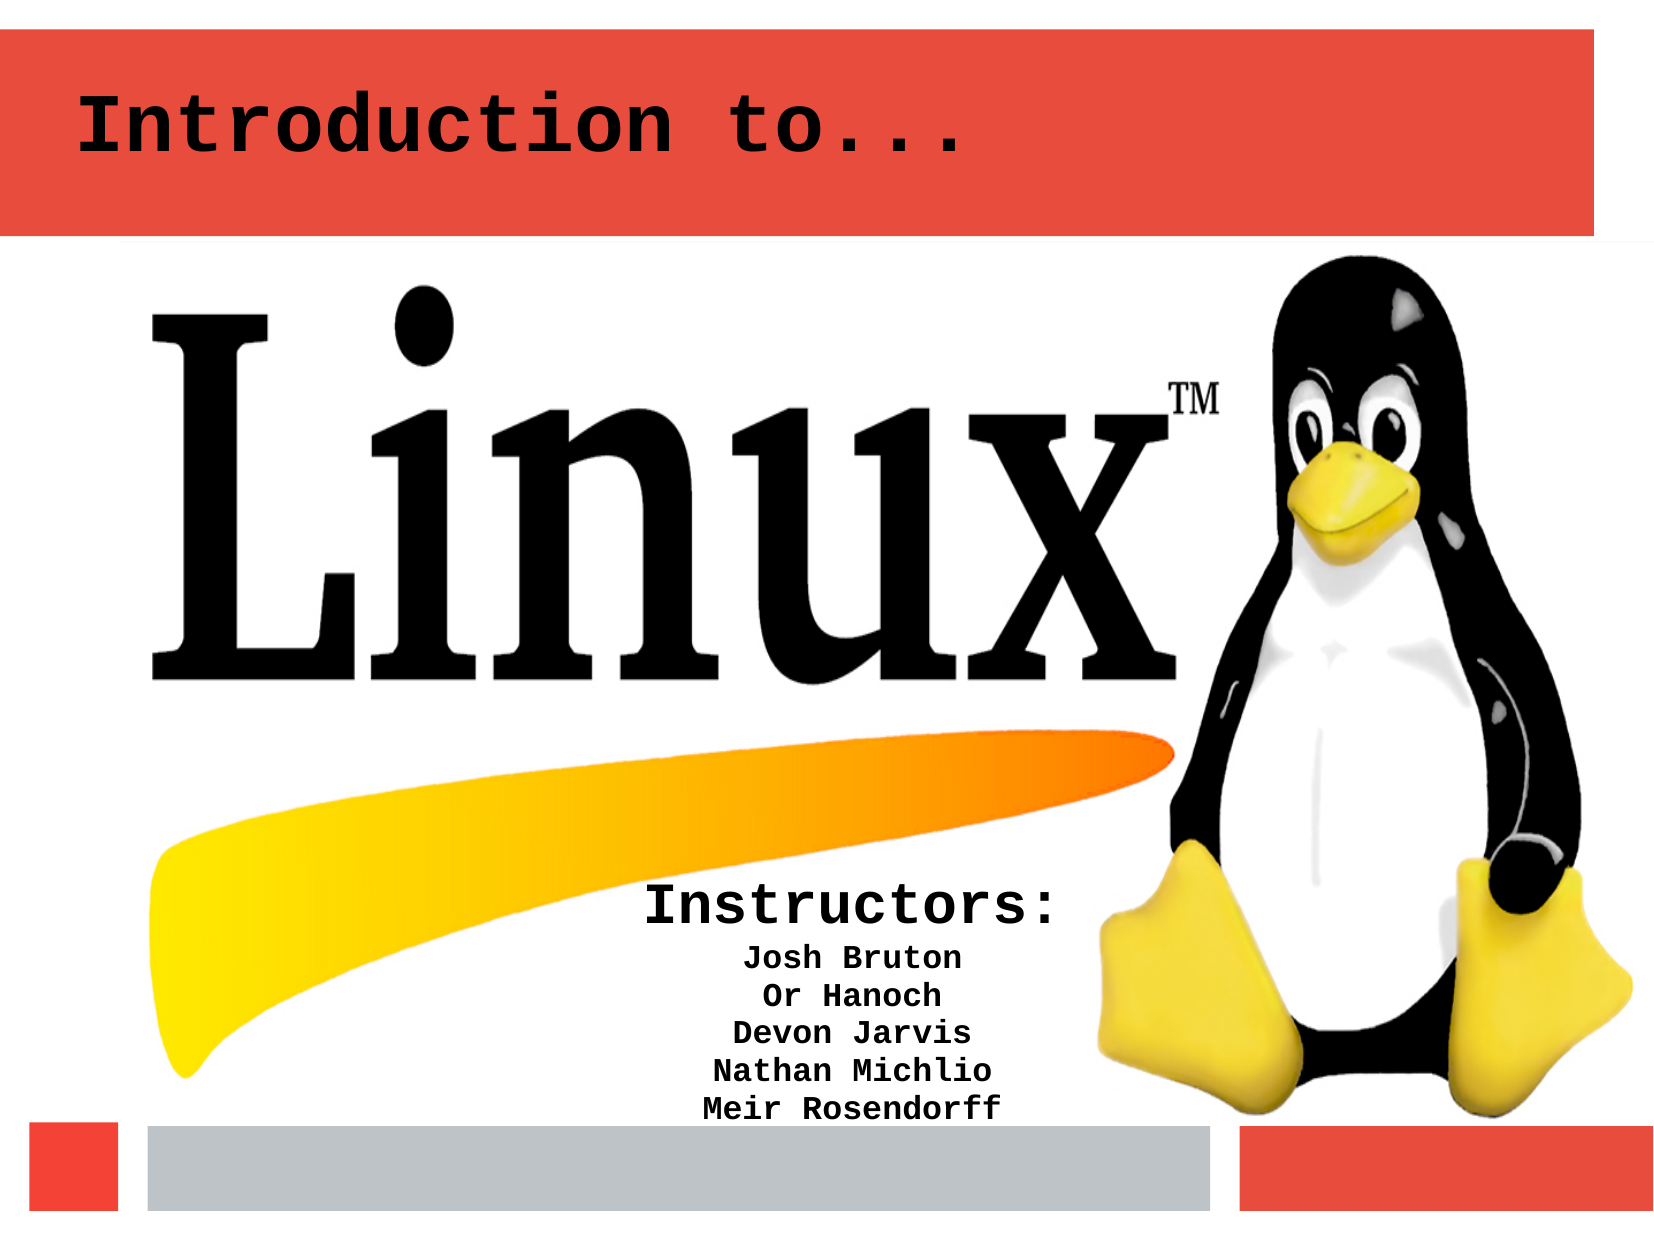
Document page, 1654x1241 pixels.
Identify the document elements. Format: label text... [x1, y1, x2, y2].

text_box Introduction to... [60, 75, 1066, 213]
picture [120, 240, 1654, 1126]
text_box Instructors: Josh Bruton Or Hanoch Devon Jarvis Nathan Michlio Meir Rosendorff [619, 867, 1085, 1137]
